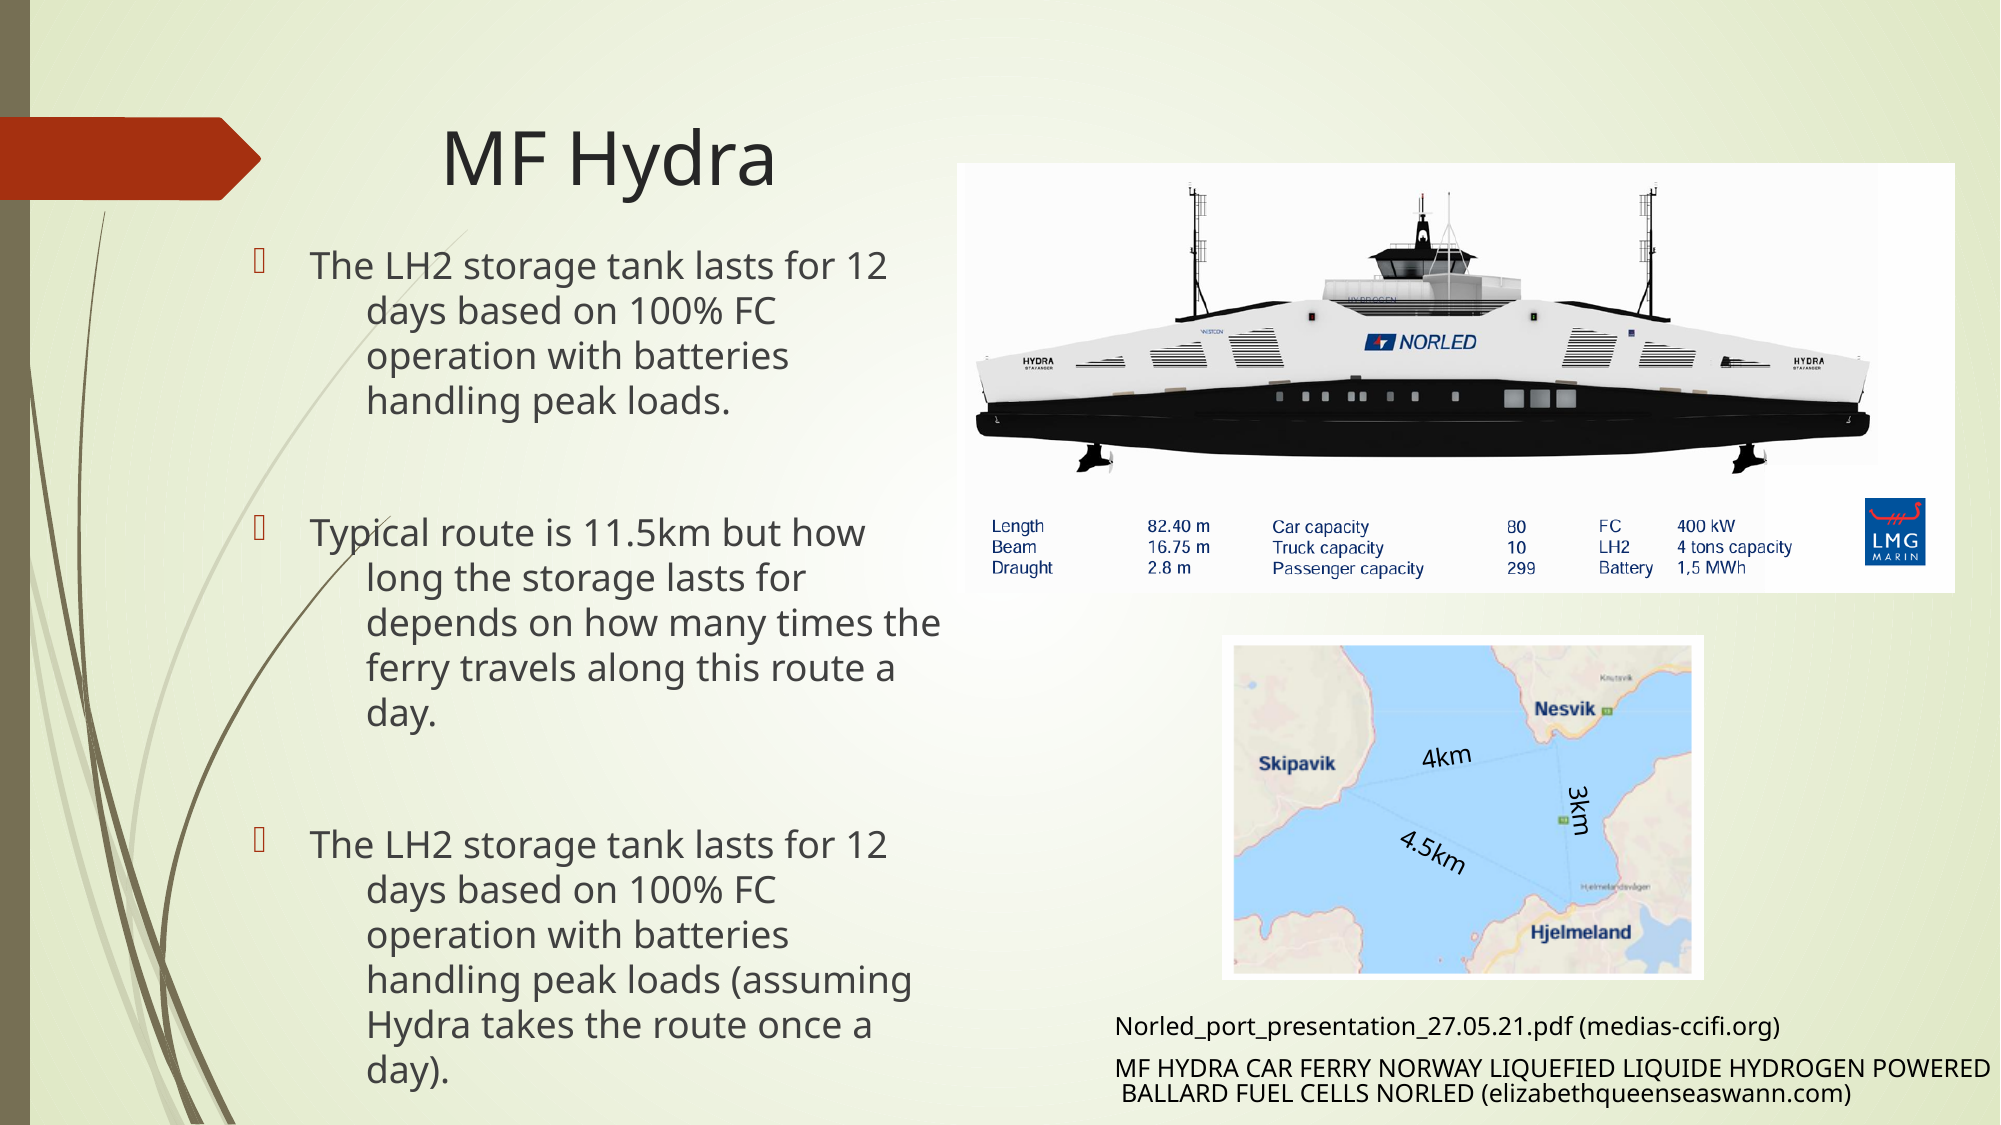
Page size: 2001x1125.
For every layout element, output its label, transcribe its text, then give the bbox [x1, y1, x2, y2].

text_box 4km [1403, 727, 1490, 785]
list The LH2 storage tank lasts for 12 days based on 100% FC operation with batteries handling peak loads. Typical route is 11.5km but how long the storage lasts for depends on how many times the ferry travels along this route a day. The LH2 storage tank lasts for 12 days based on 100% FC operation with batteries handling peak loads (assuming Hydra takes the route once a day). [238, 234, 958, 1121]
picture [957, 163, 1955, 593]
text_box 3km [1553, 768, 1610, 855]
text_box Norled_port_presentation_27.05.21.pdf (medias-ccifi.org) [1099, 1002, 1824, 1045]
text_box 4.5km [1378, 807, 1491, 895]
text_box MF HYDRA CAR FERRY NORWAY LIQUEFIED LIQUIDE HYDROGEN POWERED BALLARD FUEL CELLS NORLED (elizabethqueenseaswann.com) [1099, 1045, 2000, 1121]
picture [1222, 635, 1704, 980]
title MF Hydra [425, 102, 1888, 234]
